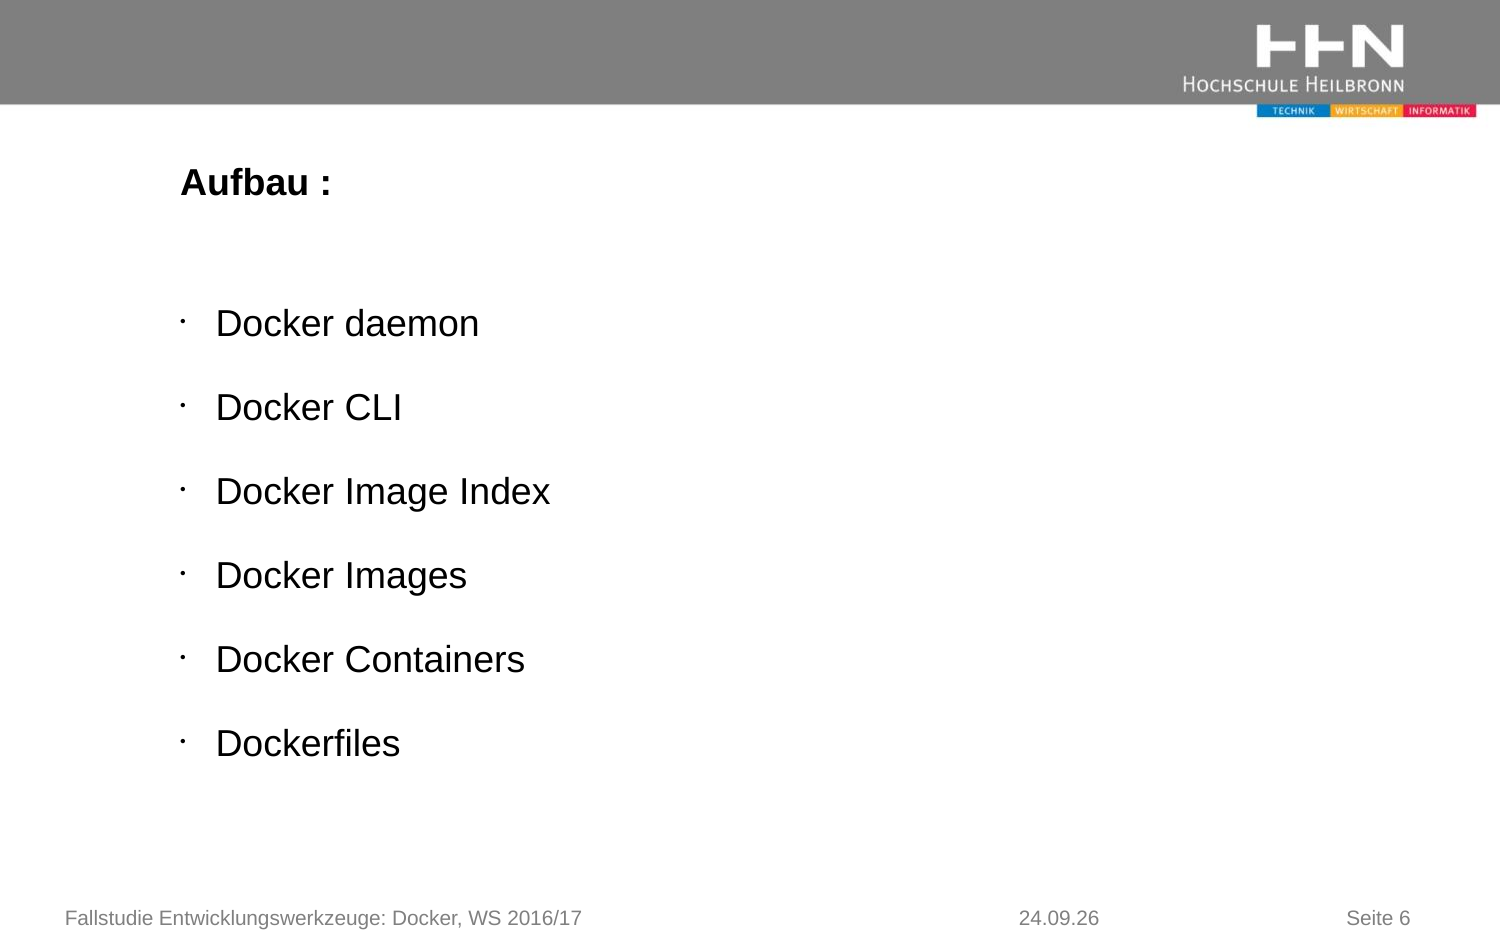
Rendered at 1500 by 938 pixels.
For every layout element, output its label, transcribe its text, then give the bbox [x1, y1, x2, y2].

slide_number Seite <number> [1331, 896, 1493, 927]
text_box Docker daemon Docker CLI Docker Image Index Docker Images Docker Containers Dockerfiles [165, 295, 1323, 814]
footer Fallstudie Entwicklungswerkzeuge: Docker, WS 2016/17 [64, 896, 904, 933]
slide_number 13.12.16 [1003, 896, 1223, 937]
picture [0, 0, 1500, 938]
text_box Aufbau : [165, 153, 686, 211]
